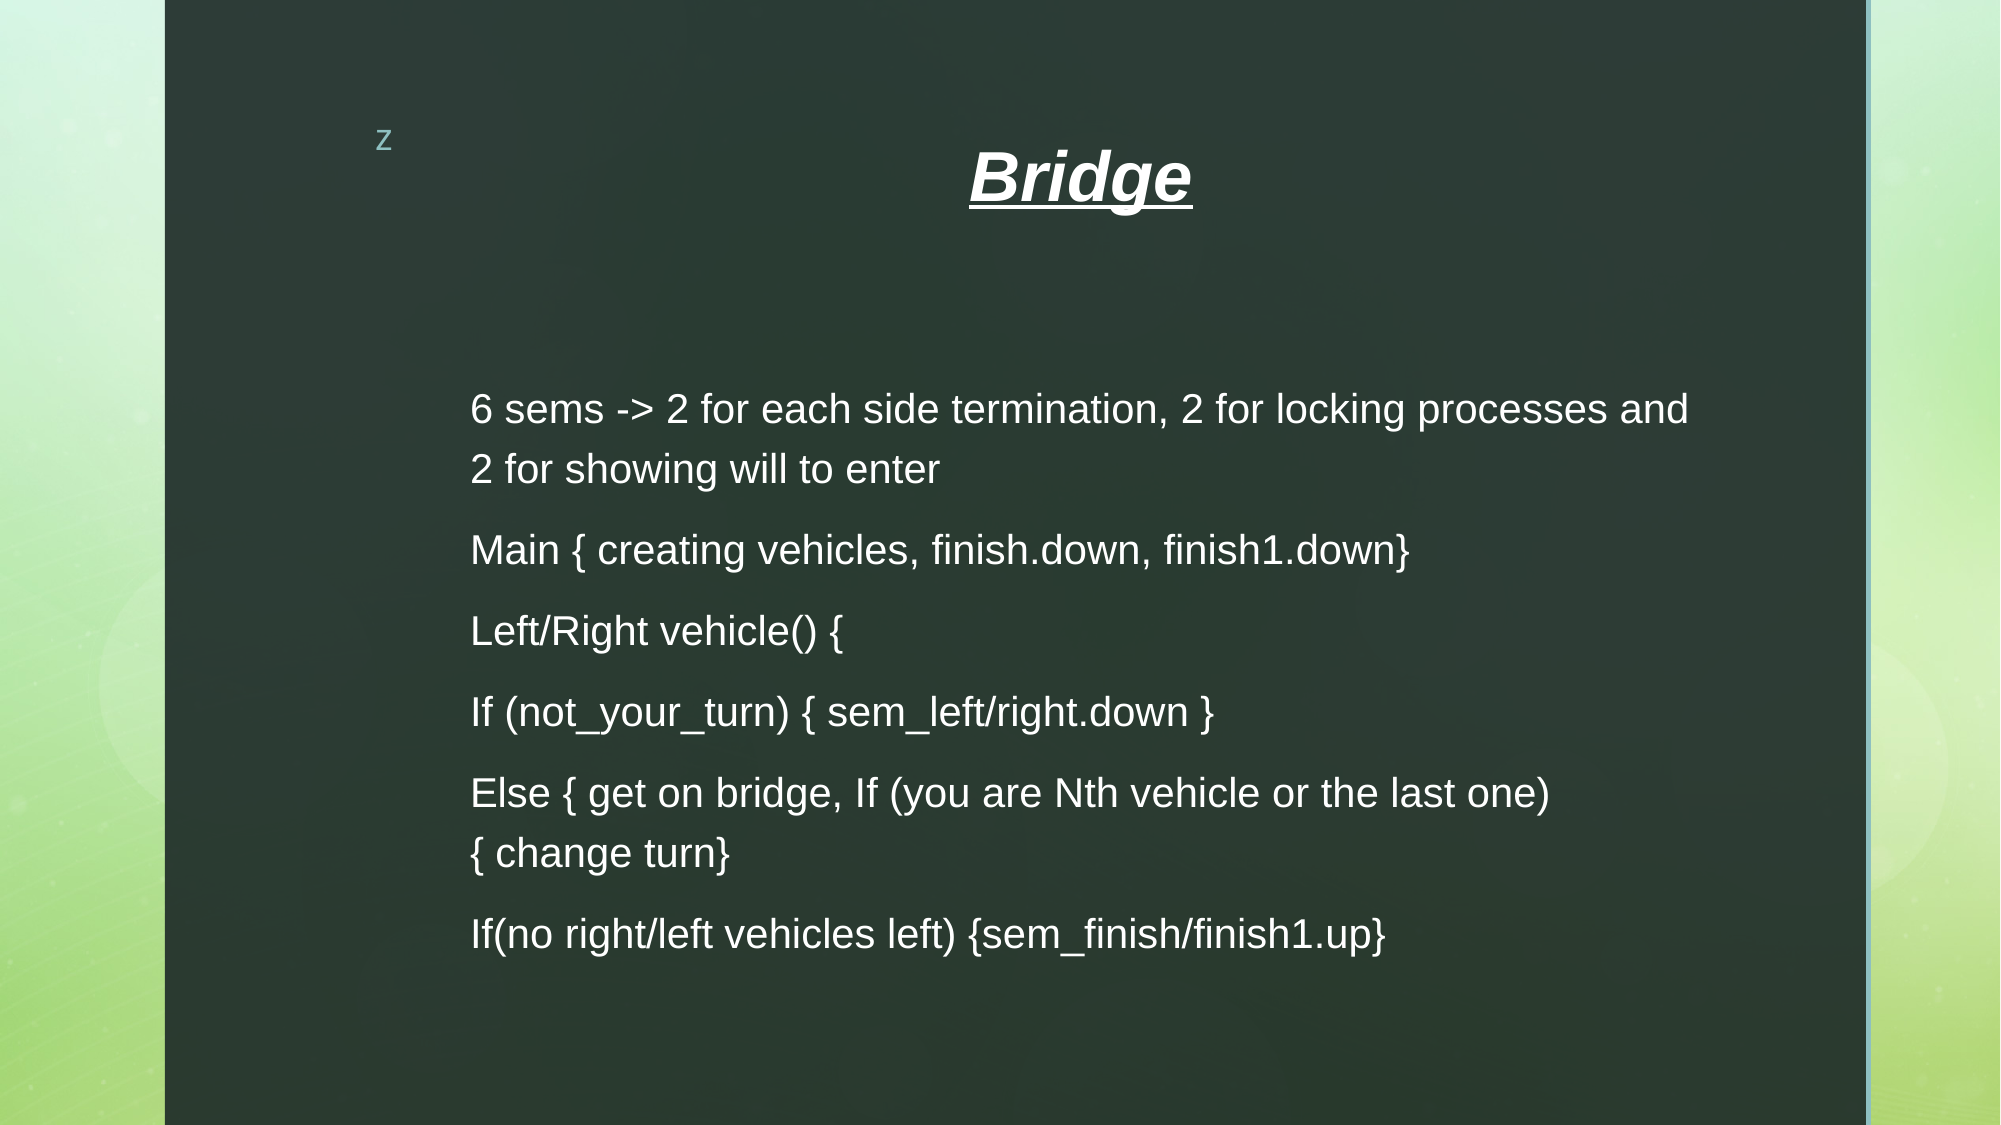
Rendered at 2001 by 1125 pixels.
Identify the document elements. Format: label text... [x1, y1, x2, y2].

title Bridge [428, 132, 1734, 310]
list 6 sems -> 2 for each side termination, 2 for locking processes and 2 for showing will to enter Main { creating vehicles, finish.down, finish1.down} Left/Right vehicle() { If (not_your_turn) { sem_left/right.down } Else { get on bridge, If (you are Nth vehicle or the last one) { change turn} If(no right/left vehicles left) {sem_finish/finish1.up} [454, 336, 1734, 993]
